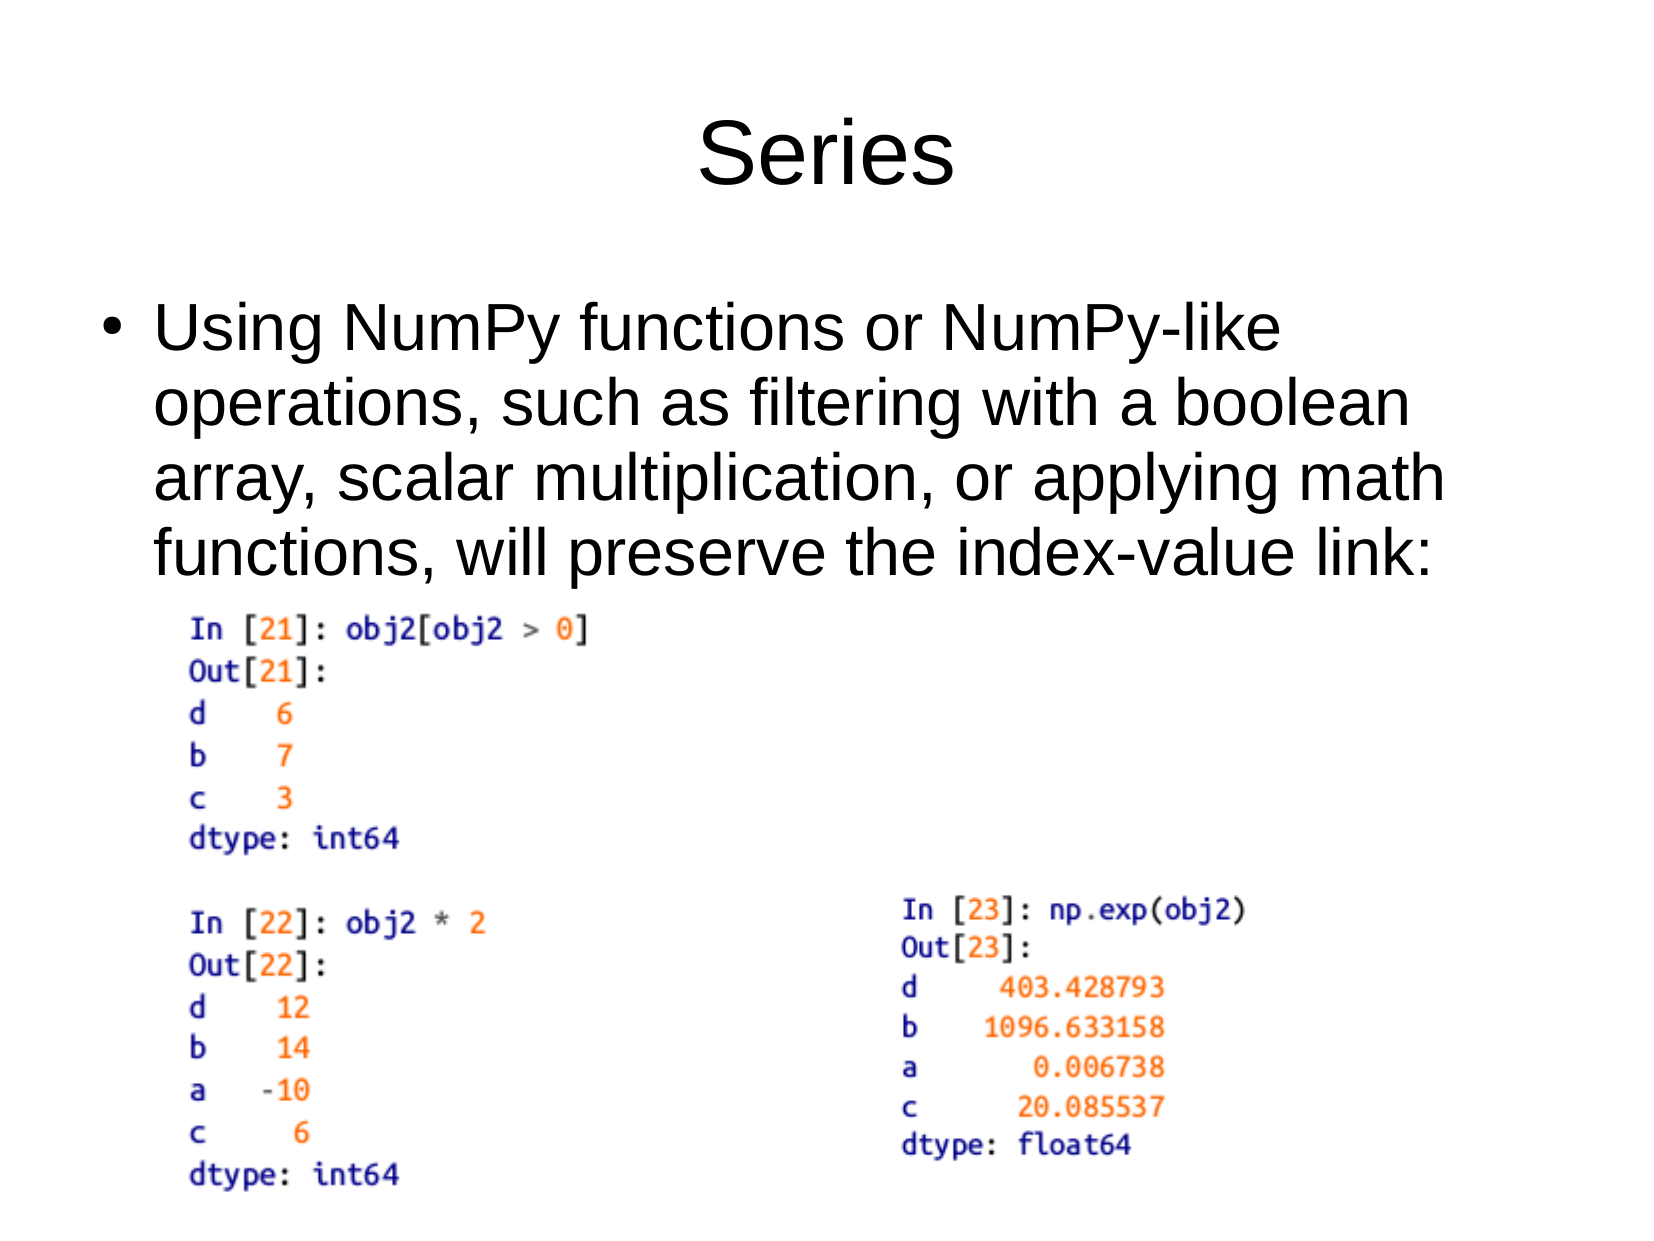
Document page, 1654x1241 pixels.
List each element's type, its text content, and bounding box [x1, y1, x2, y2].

picture [892, 884, 1291, 1186]
picture [179, 604, 601, 1211]
title Series [82, 49, 1571, 257]
list Using NumPy functions or NumPy-like operations, such as filtering with a boolean array, scalar multiplication, or applying math functions, will preserve the index-value link: [82, 290, 1571, 1010]
